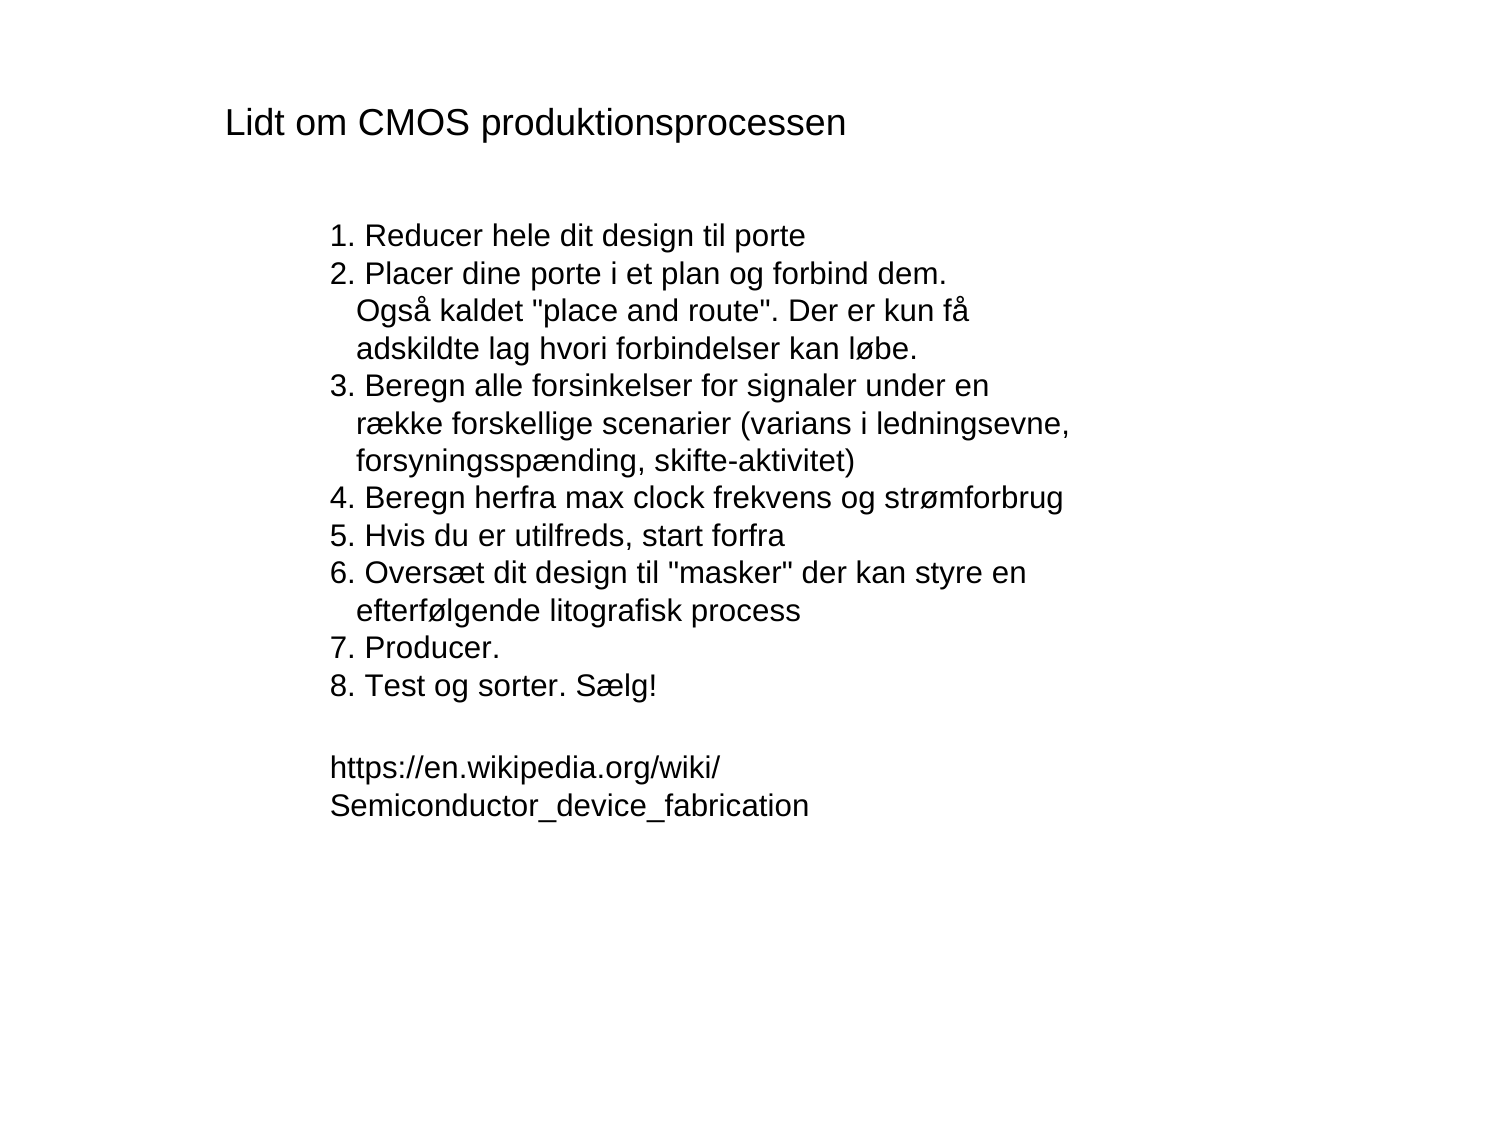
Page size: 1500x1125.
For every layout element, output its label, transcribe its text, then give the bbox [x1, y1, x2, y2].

text_box 1. Reducer hele dit design til porte 2. Placer dine porte i et plan og forbind dem. Også kaldet "place and route". Der er kun få adskildte lag hvori forbindelser kan løbe. 3. Beregn alle forsinkelser for signaler under en række forskellige scenarier (varians i ledningsevne, forsyningsspænding, skifte-aktivitet) 4. Beregn herfra max clock frekvens og strømforbrug 5. Hvis du er utilfreds, start forfra 6. Oversæt dit design til "masker" der kan styre en efterfølgende litografisk process 7. Producer. 8. Test og sorter. Sælg! https://en.wikipedia.org/wiki/Semiconductor_device_fabrication [315, 208, 1192, 961]
text_box Lidt om CMOS produktionsprocessen [210, 90, 862, 150]
